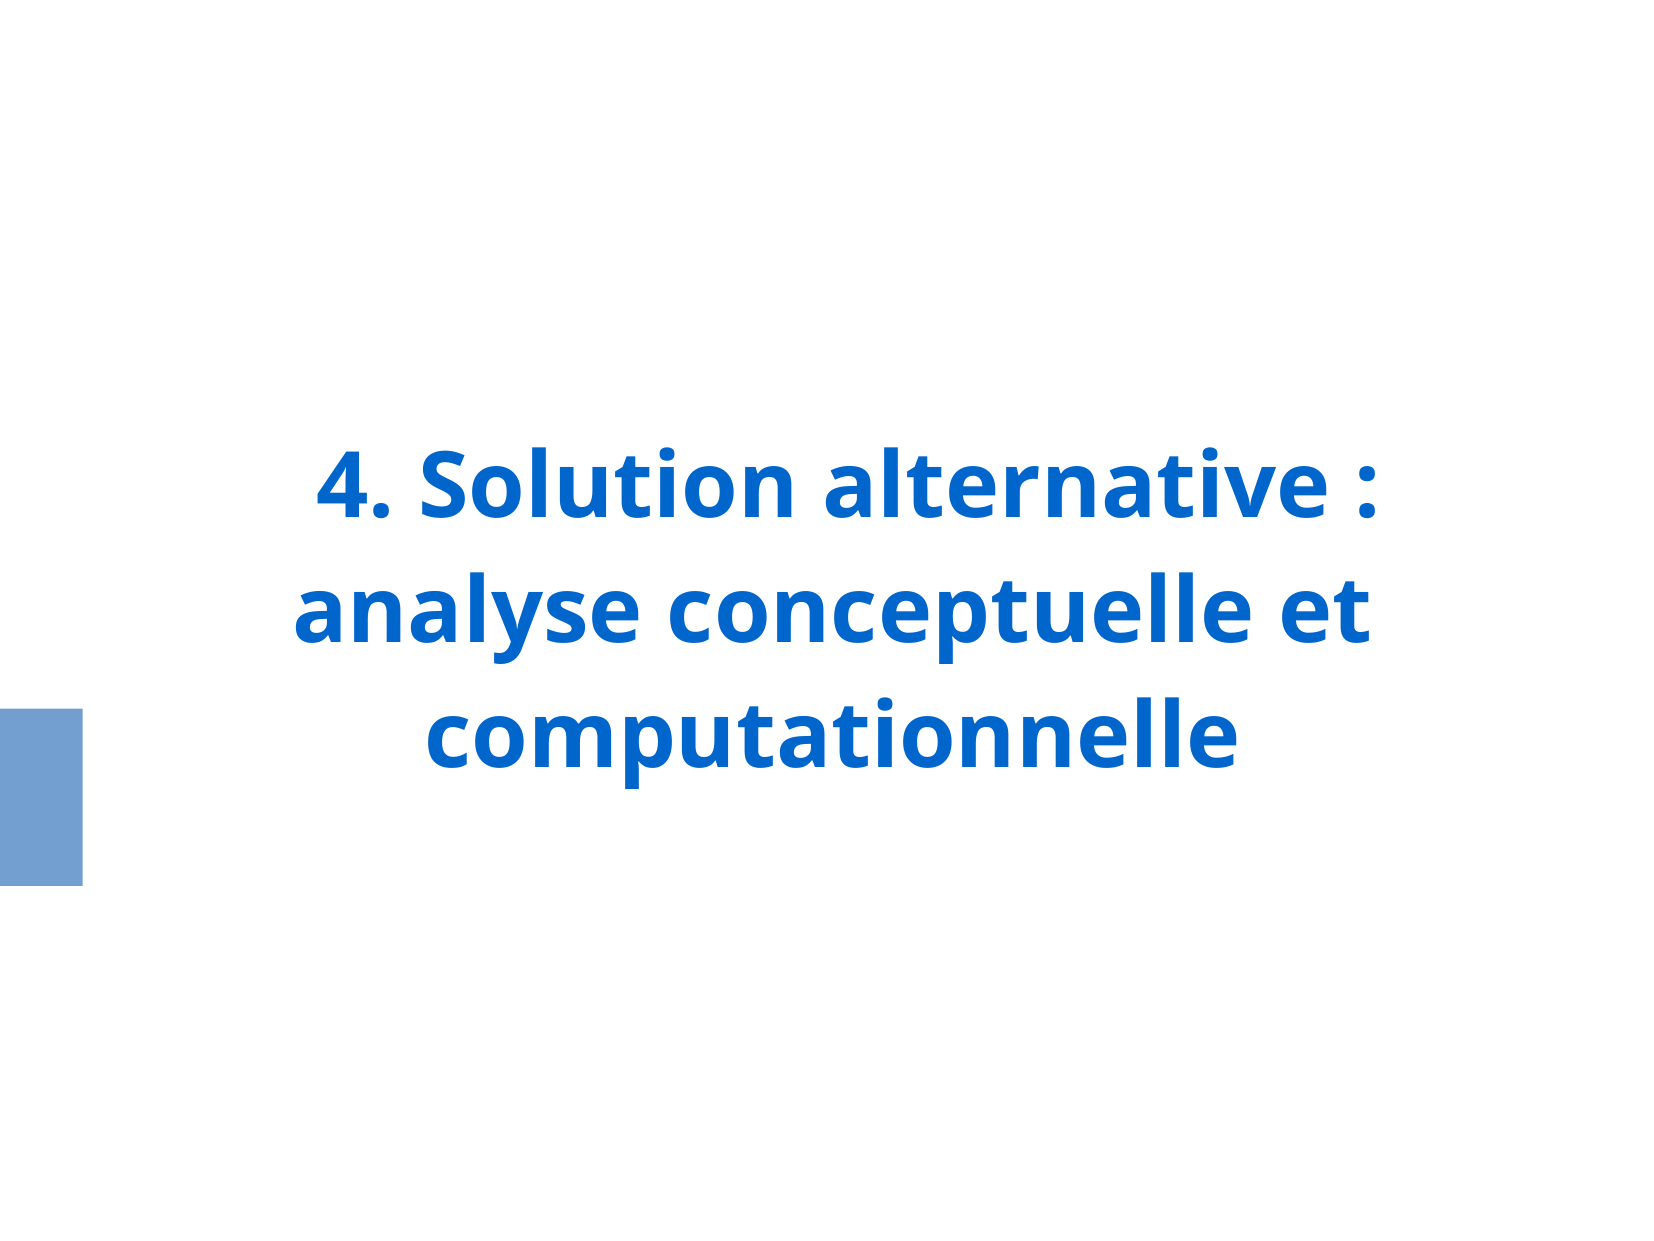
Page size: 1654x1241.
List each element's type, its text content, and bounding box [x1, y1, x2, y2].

subtitle 4. Solution alternative : analyse conceptuelle et computationnelle [129, 59, 1536, 1155]
